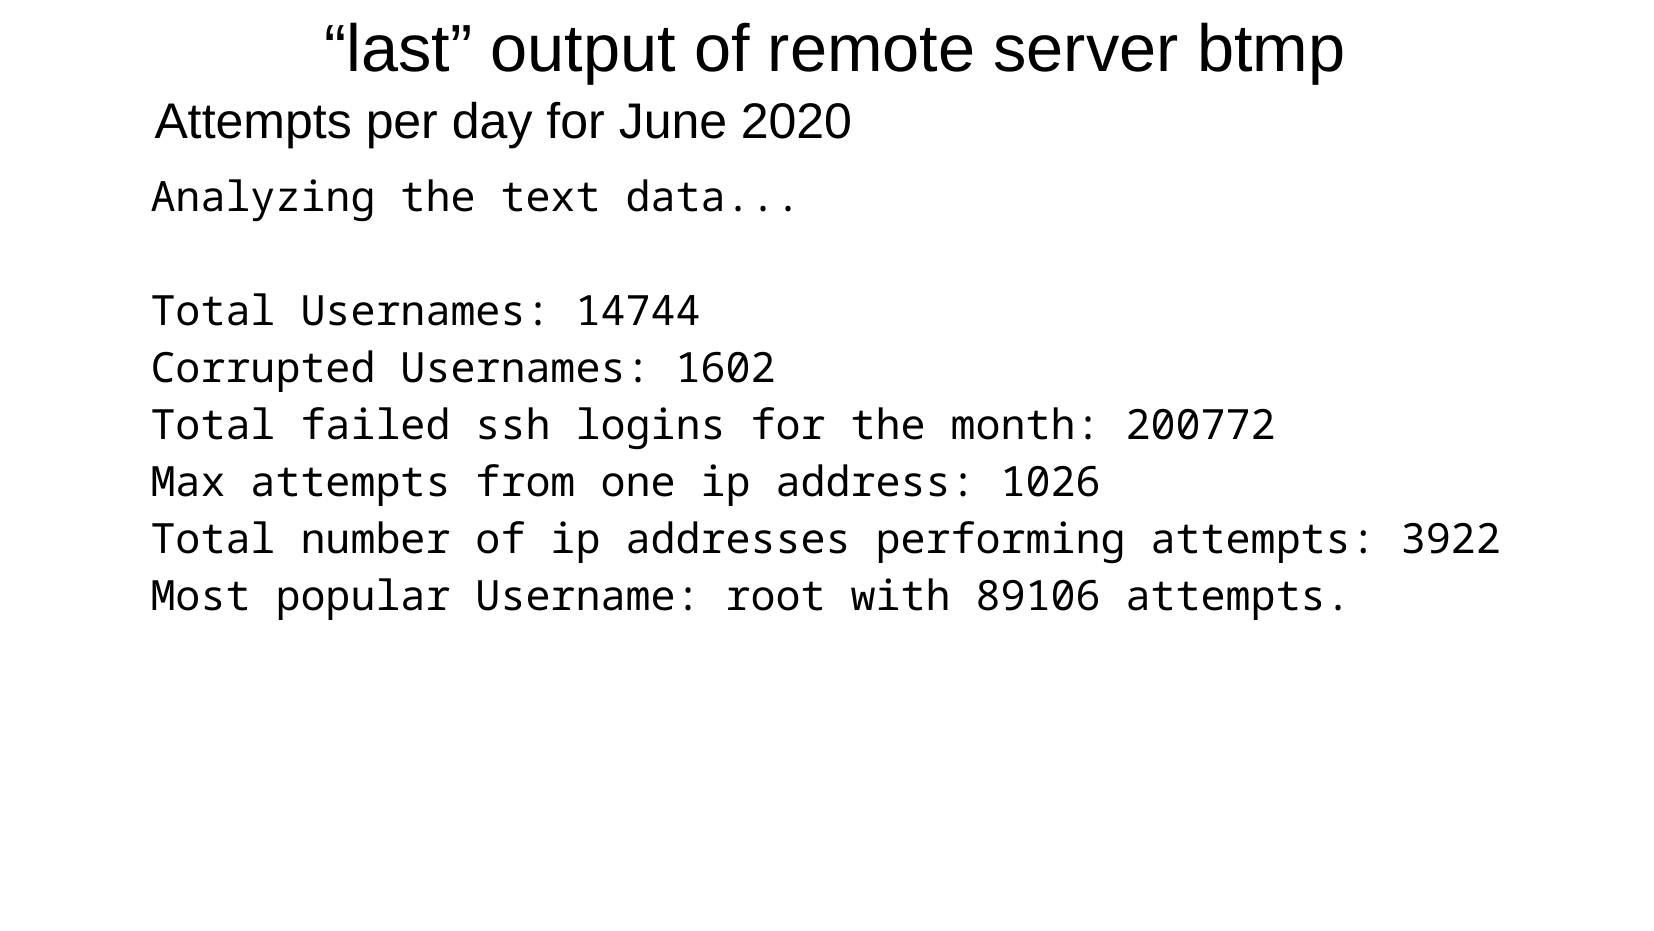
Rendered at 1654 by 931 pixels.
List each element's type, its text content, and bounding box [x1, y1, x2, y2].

text_box Attempts per day for June 2020 [139, 85, 945, 157]
title “last” output of remote server btmp [100, 10, 1589, 86]
text_box Analyzing the text data... Total Usernames: 14744 Corrupted Usernames: 1602 Total failed ssh logins for the month: 200772 Max attempts from one ip address: 1026 Total number of ip addresses performing attempts: 3922 Most popular Username: root with 89106 attempts. [135, 159, 1642, 931]
